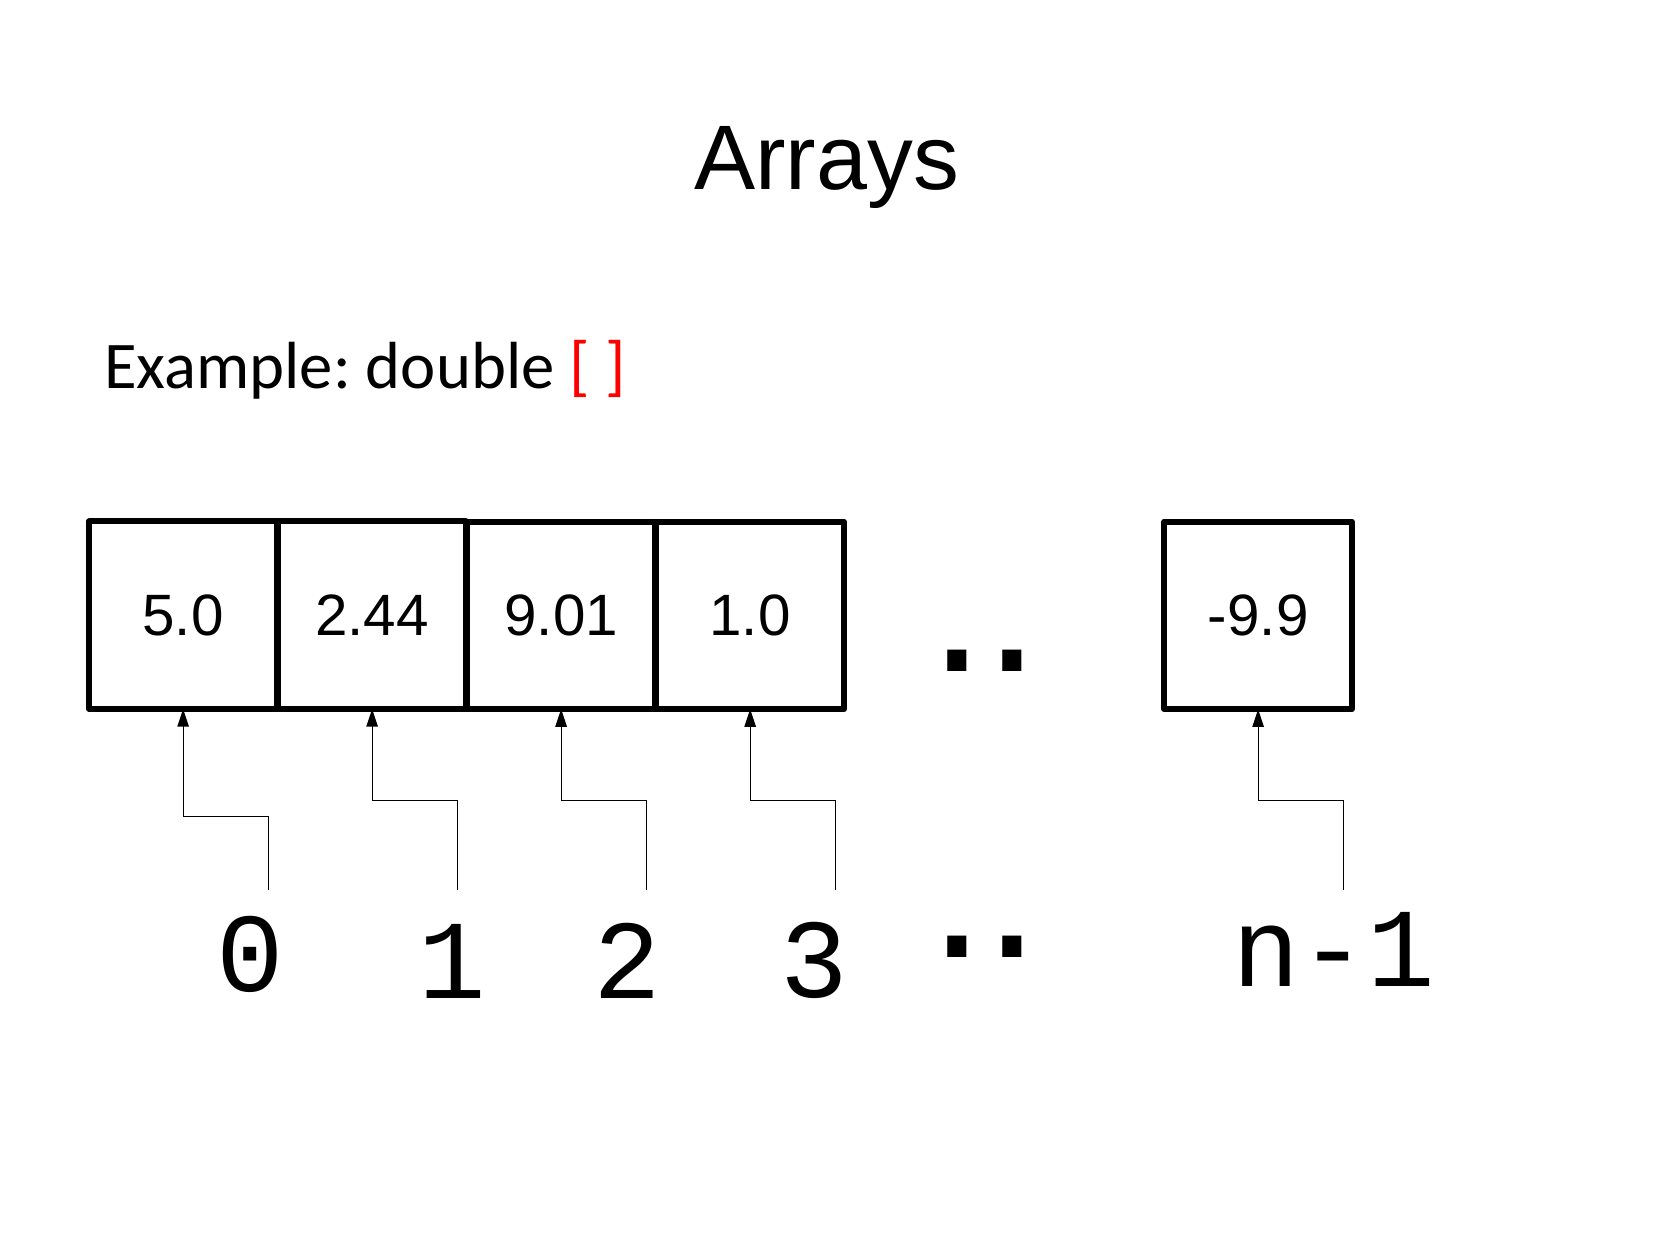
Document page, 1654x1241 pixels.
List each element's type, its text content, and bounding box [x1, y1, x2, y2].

title Arrays [82, 49, 1571, 257]
text_box -9.9 [1164, 521, 1352, 710]
text_box 2 [578, 879, 676, 1029]
text_box 3 [766, 877, 864, 1028]
text_box 0 [201, 890, 294, 1033]
text_box 2.44 [278, 521, 466, 710]
text_box n-1 [1217, 866, 1450, 1017]
text_box 1.0 [656, 521, 844, 710]
text_box 5.0 [89, 521, 277, 709]
text_box .. [914, 482, 1111, 731]
text_box Example: double [ ] [89, 314, 648, 410]
text_box 1 [403, 879, 501, 1029]
text_box 9.01 [467, 521, 655, 710]
text_box .. [914, 769, 1111, 1017]
